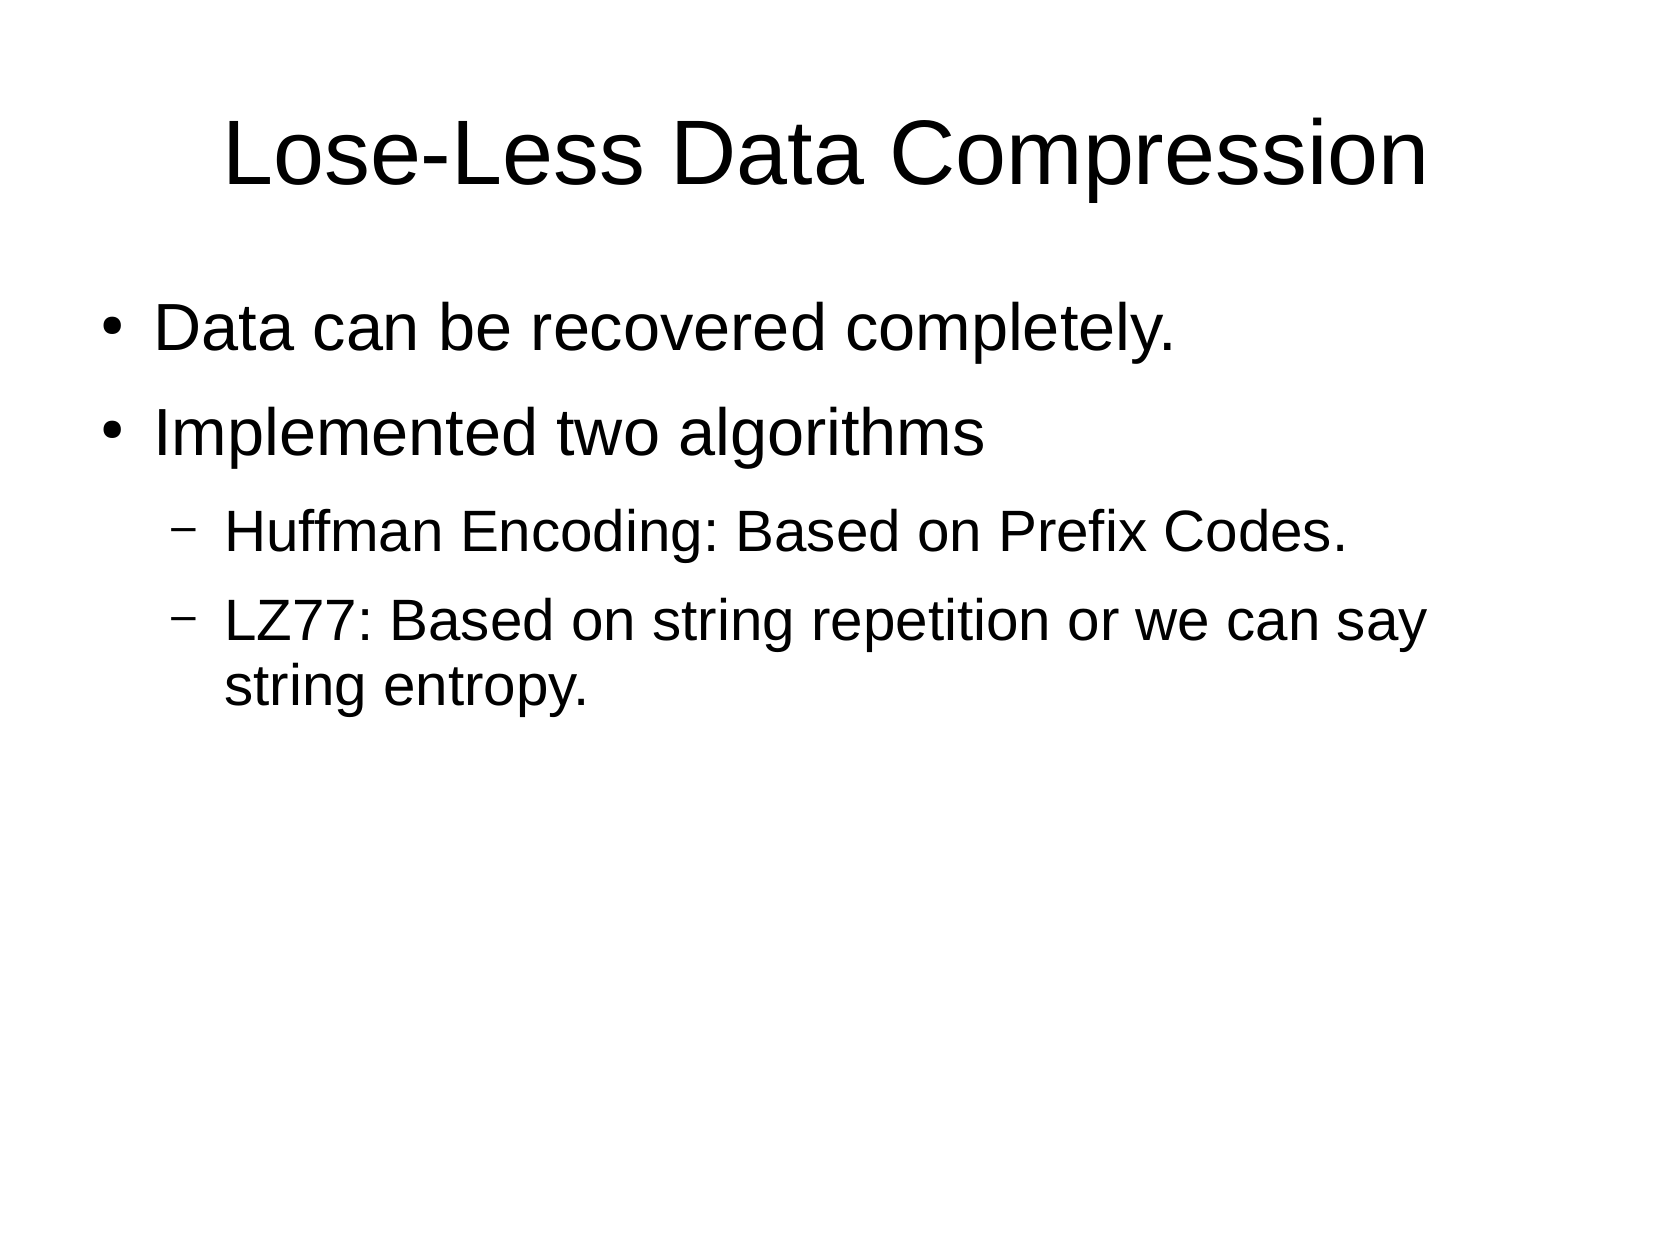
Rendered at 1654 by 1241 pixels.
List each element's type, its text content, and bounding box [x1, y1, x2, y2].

list Data can be recovered completely. Implemented two algorithms Huffman Encoding: Based on Prefix Codes. LZ77: Based on string repetition or we can say string entropy. [82, 290, 1538, 1010]
title Lose-Less Data Compression [82, 49, 1571, 257]
